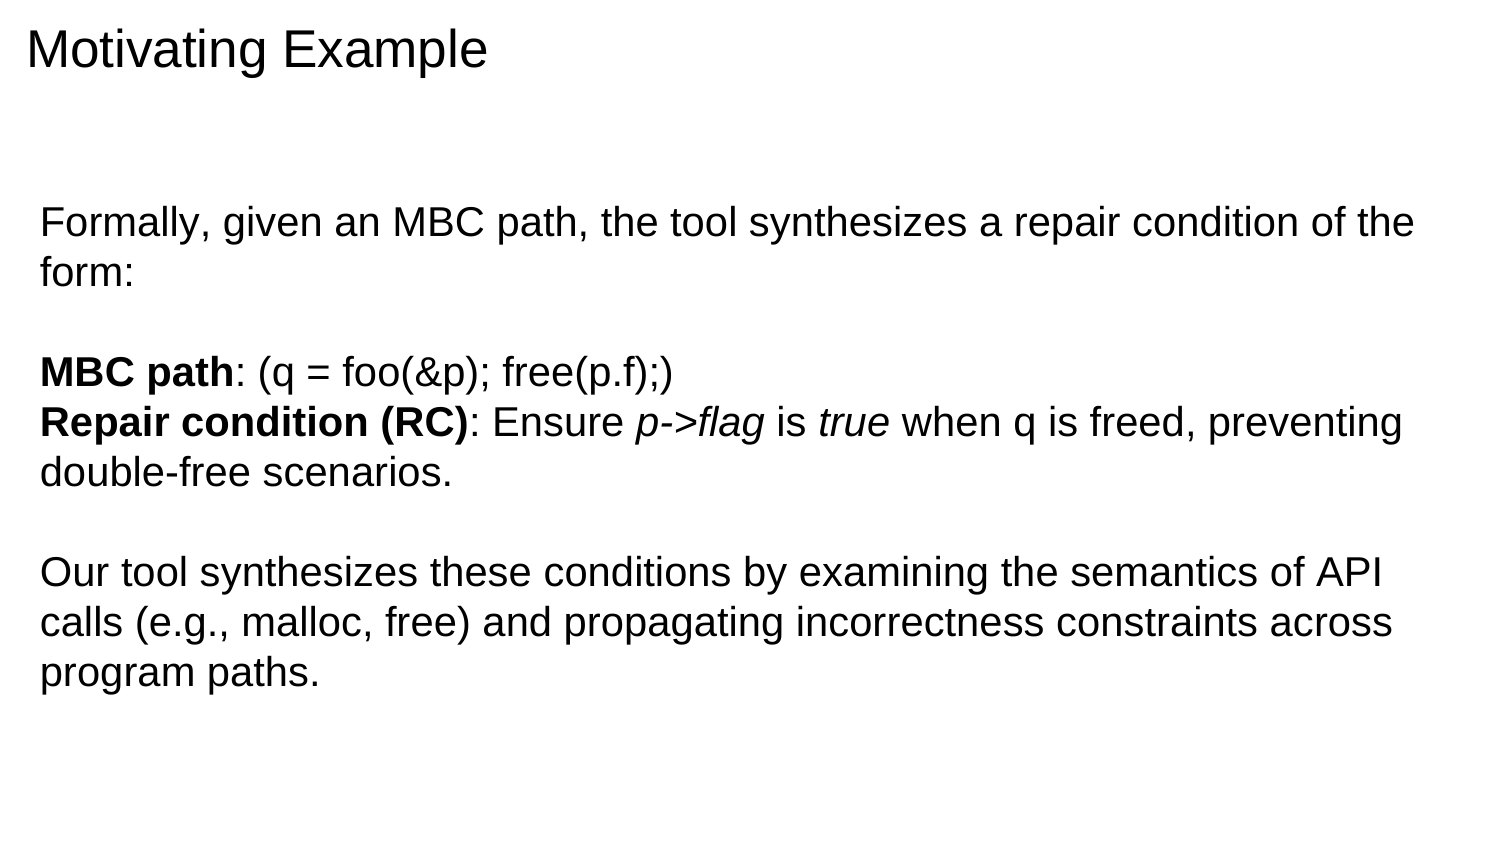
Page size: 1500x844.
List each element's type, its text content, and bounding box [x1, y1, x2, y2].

text_box Formally, given an MBC path, the tool synthesizes a repair condition of the form: MBC path: (q = foo(&p); free(p.f);) Repair condition (RC): Ensure p->flag is true when q is freed, preventing double-free scenarios. Our tool synthesizes these conditions by examining the semantics of API calls (e.g., malloc, free) and propagating incorrectness constraints across program paths. [24, 187, 1475, 758]
title Motivating Example [11, 0, 1409, 94]
